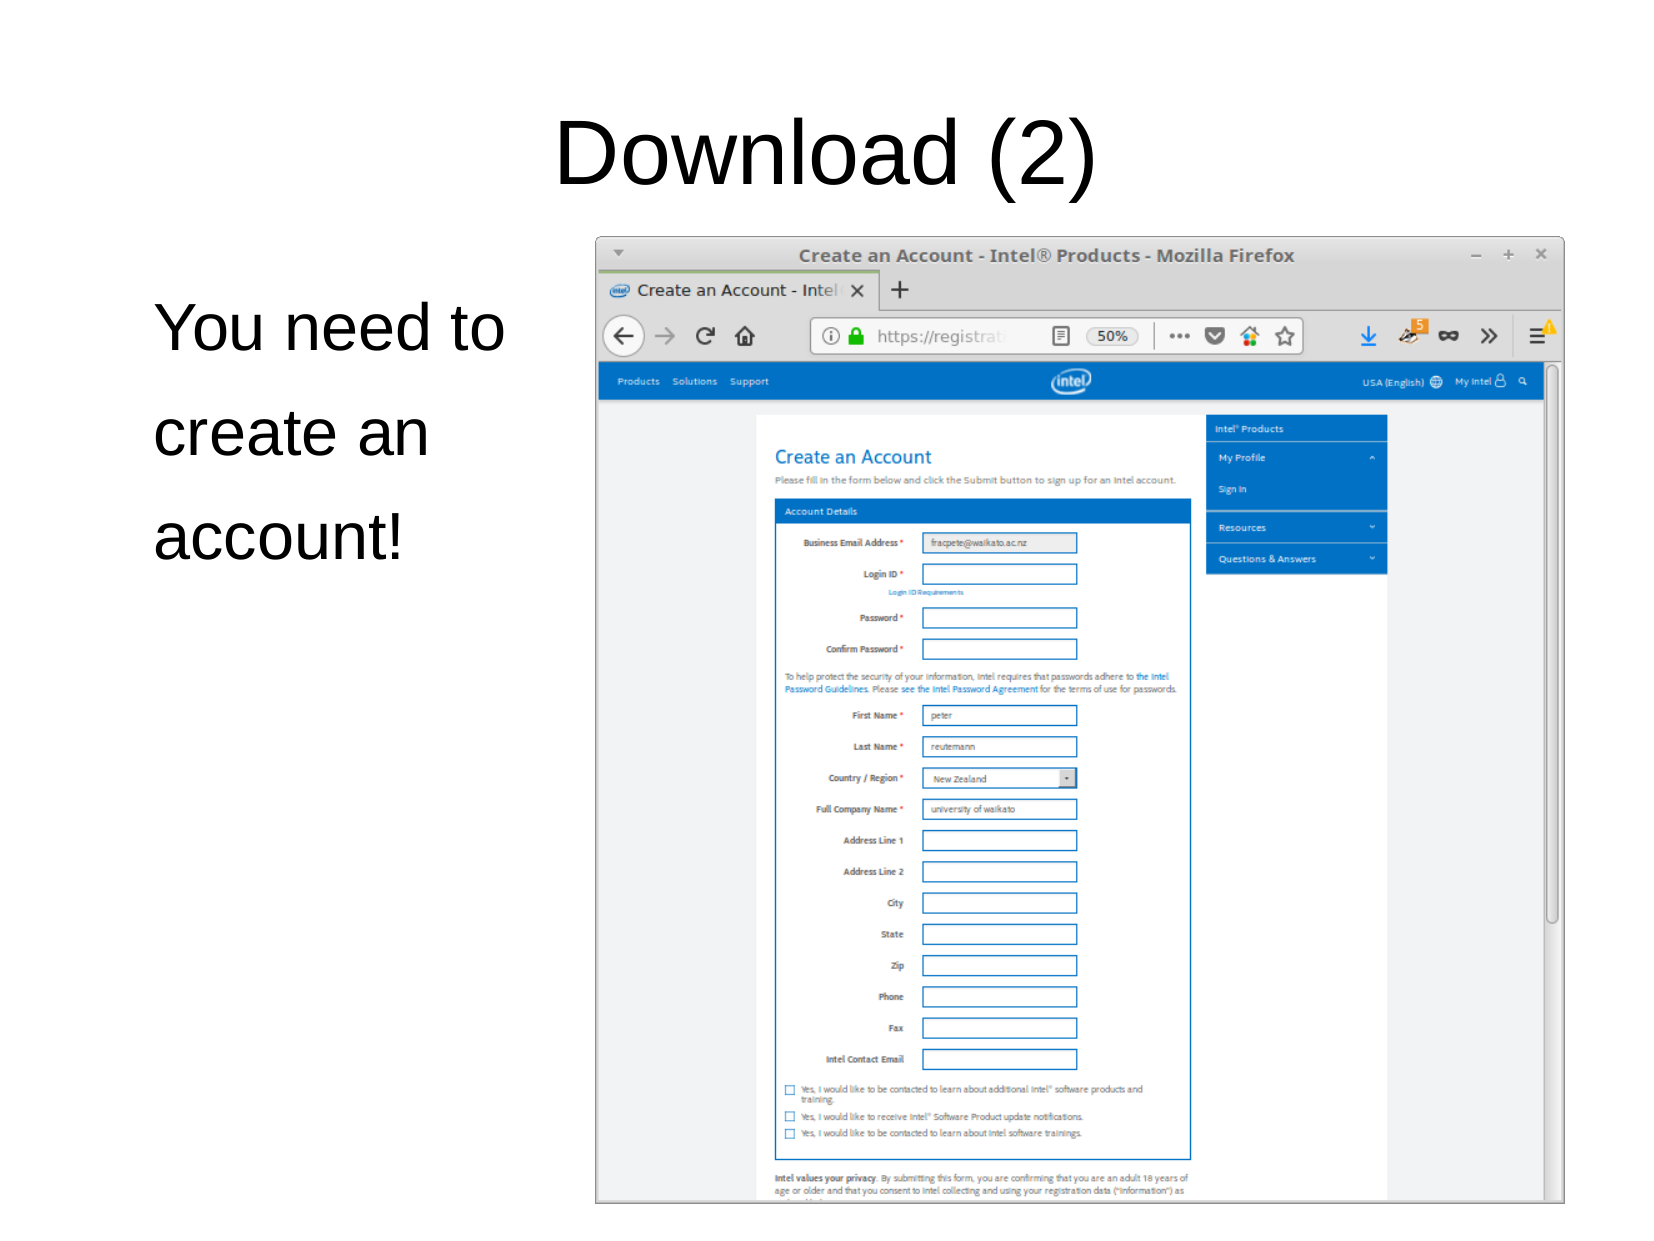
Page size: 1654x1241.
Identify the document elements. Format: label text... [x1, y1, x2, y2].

picture [595, 236, 1565, 1204]
list You need to create an account! [82, 290, 595, 1010]
title Download (2) [82, 49, 1571, 257]
list You need to create an account! [1565, 290, 1571, 1010]
